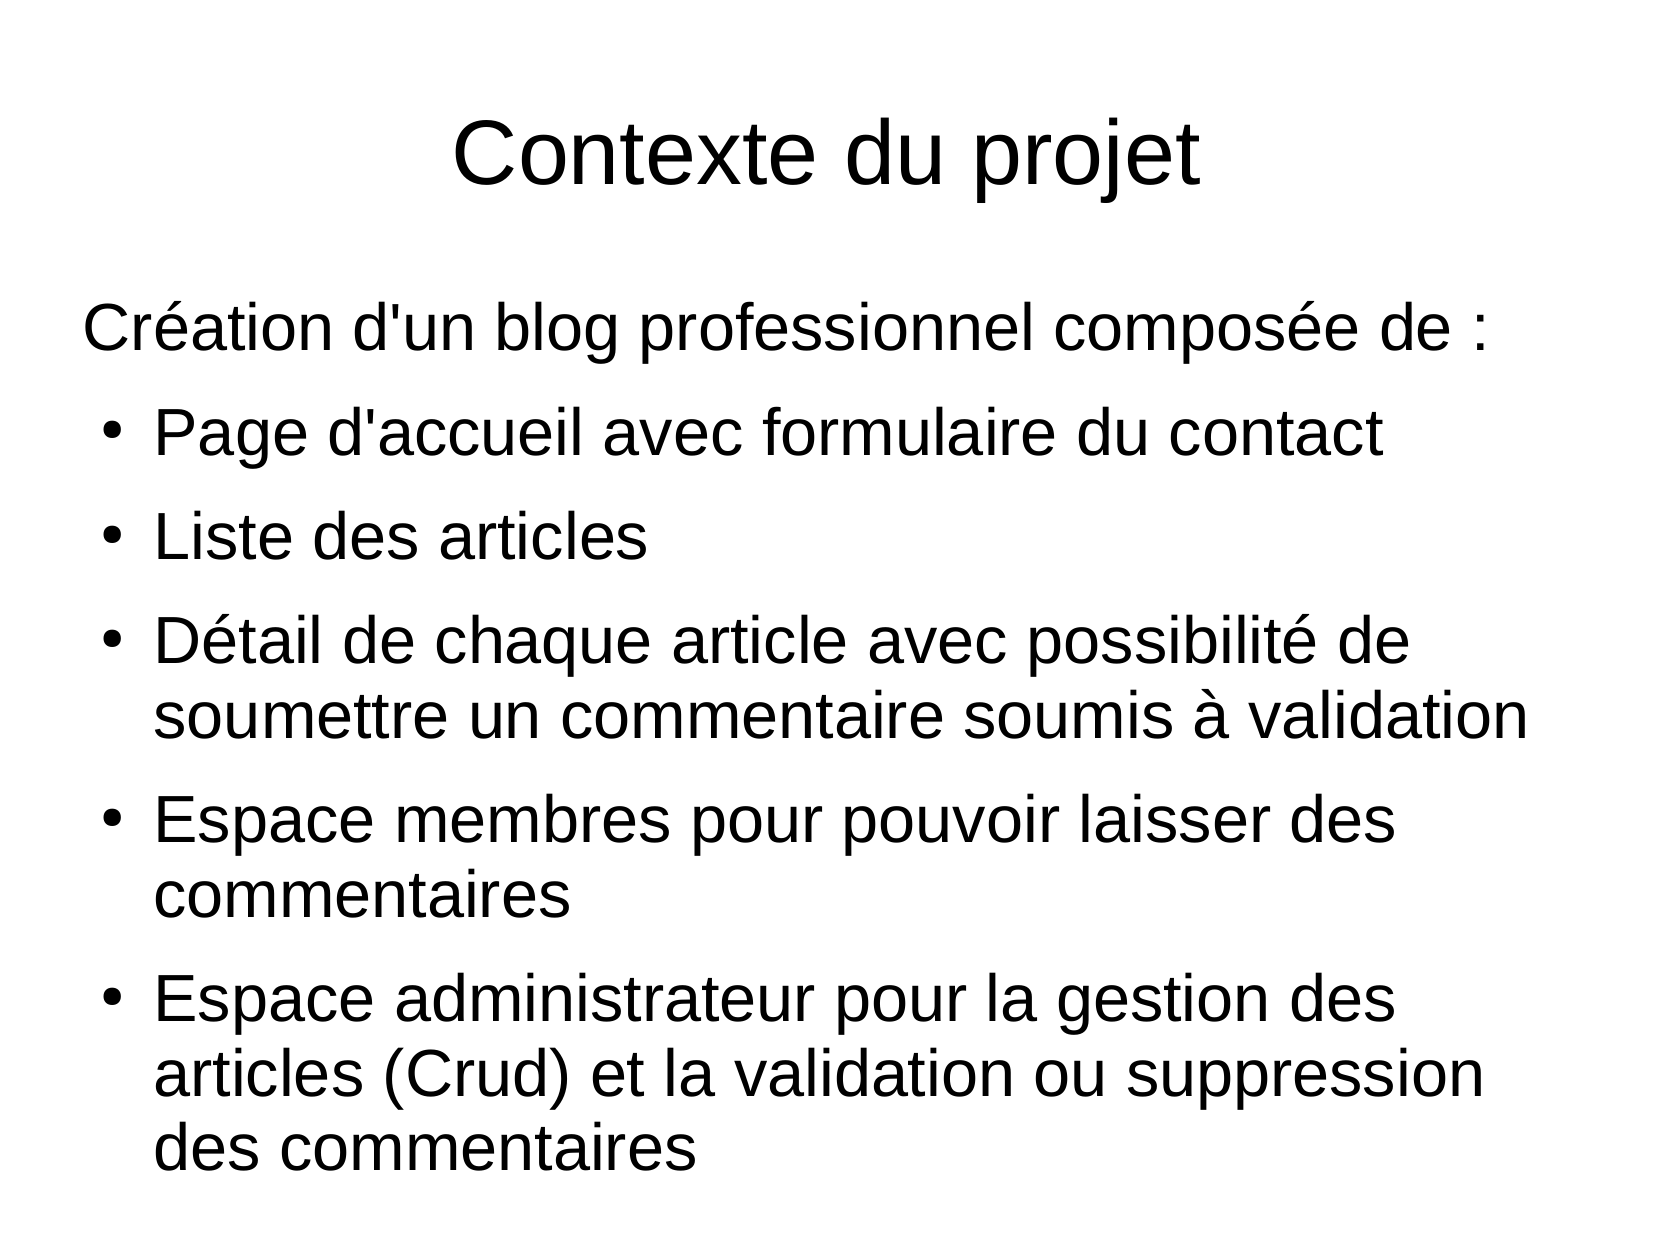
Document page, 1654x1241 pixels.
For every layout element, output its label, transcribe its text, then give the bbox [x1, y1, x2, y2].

title Contexte du projet [82, 49, 1571, 257]
list Création d'un blog professionnel composée de : Page d'accueil avec formulaire du contact Liste des articles Détail de chaque article avec possibilité de soumettre un commentaire soumis à validation Espace membres pour pouvoir laisser des commentaires Espace administrateur pour la gestion des articles (Crud) et la validation ou suppression des commentaires [82, 290, 1571, 1241]
